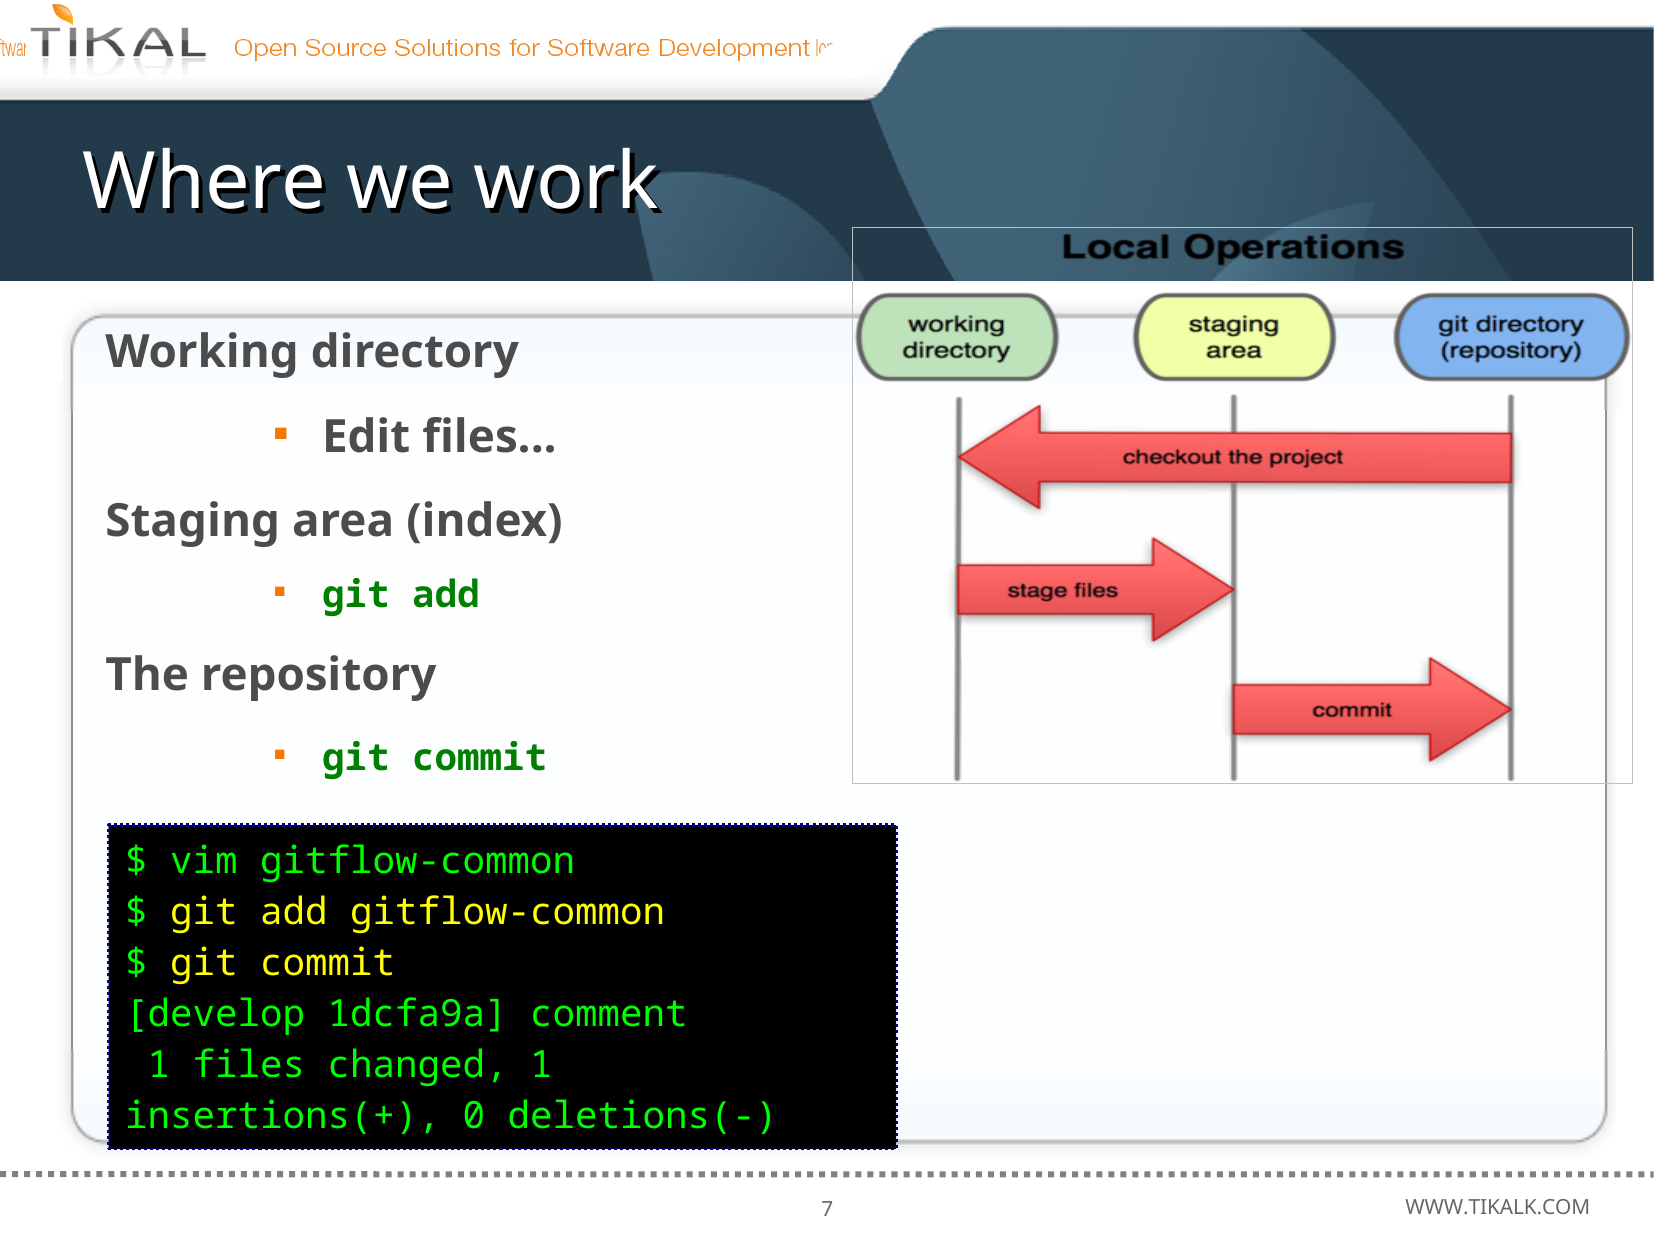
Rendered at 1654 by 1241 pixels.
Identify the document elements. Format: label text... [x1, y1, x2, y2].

title Where we work [82, 73, 1570, 280]
text_box $ vim gitflow-common $ git add gitflow-common $ git commit [develop 1dcfa9a] comment 1 files changed, 1 insertions(+), 0 deletions(-) [108, 825, 897, 1128]
picture [55, 1050, 1616, 1163]
list Working directory Edit files... Staging area (index) git add The repository git commit [105, 332, 832, 779]
picture [0, 3, 1654, 784]
